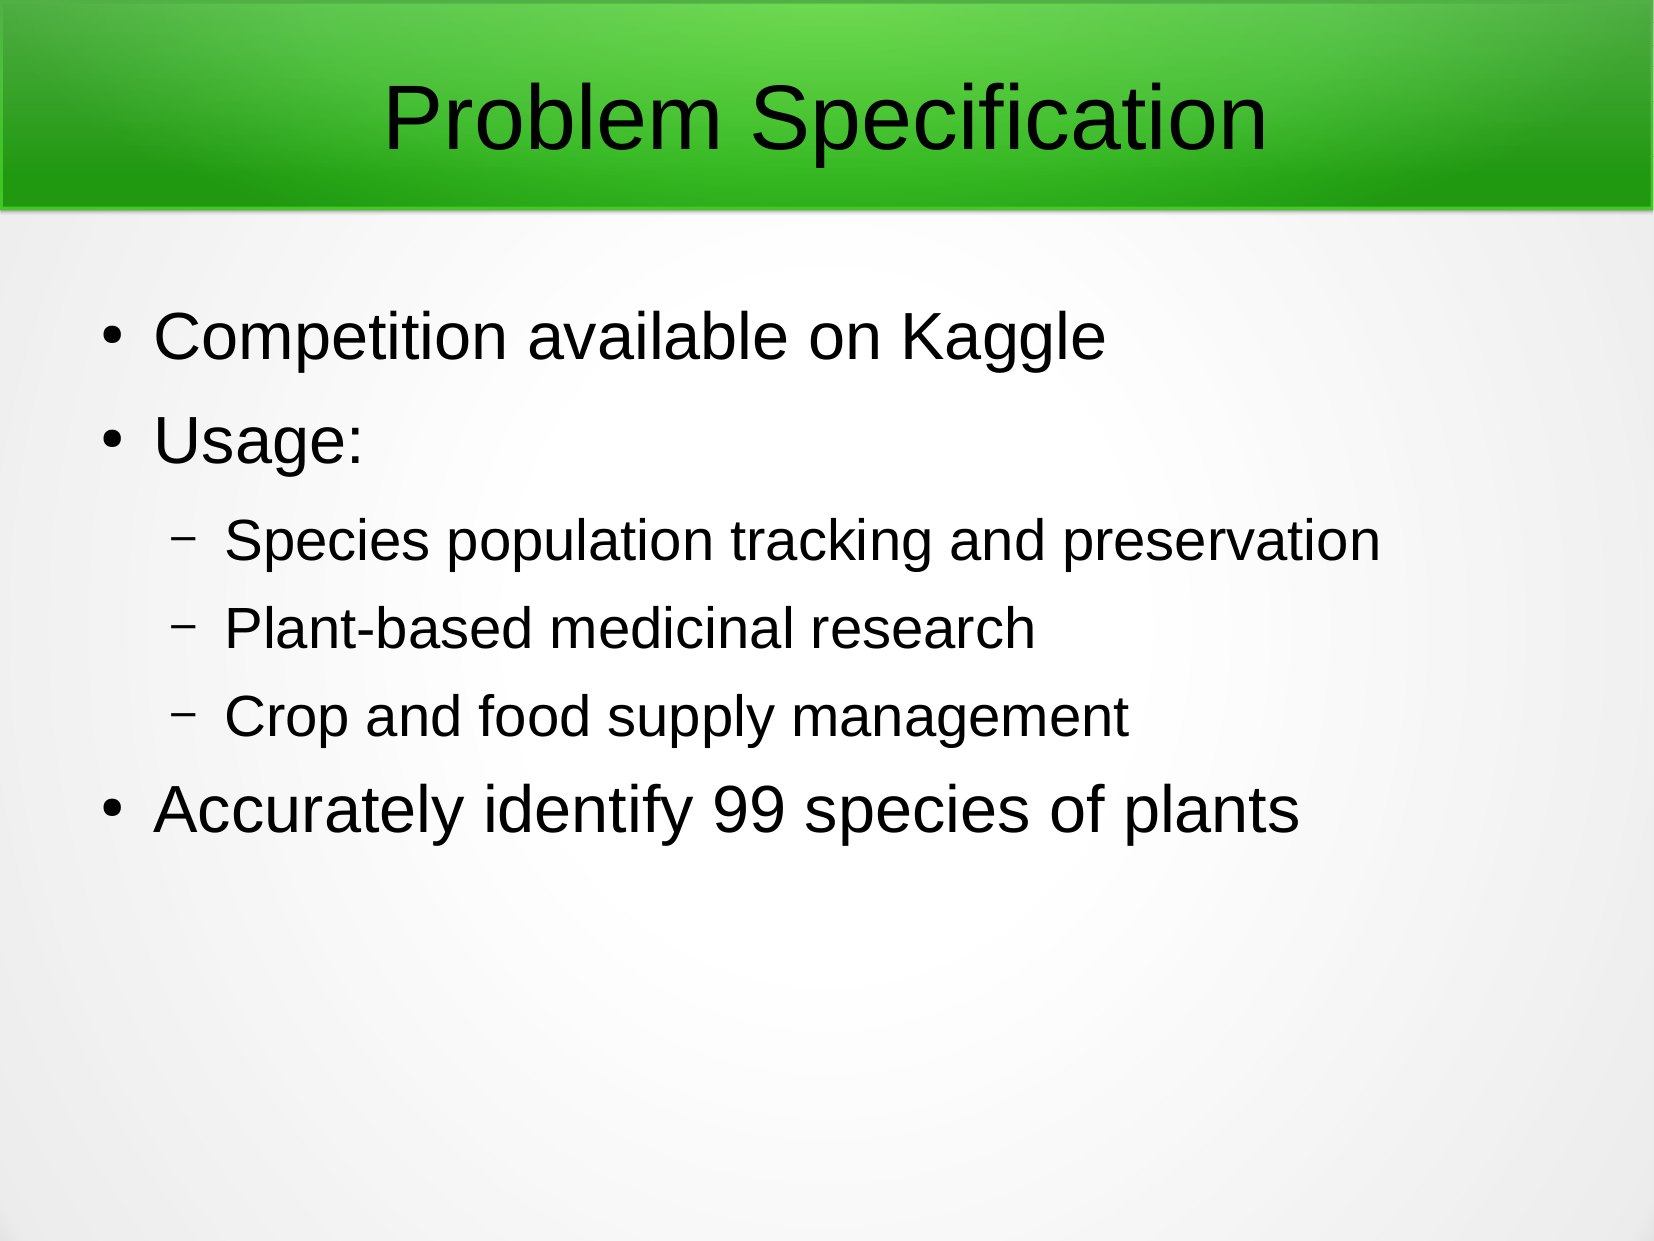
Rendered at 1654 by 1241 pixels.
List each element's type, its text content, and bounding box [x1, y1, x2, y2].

list Competition available on Kaggle Usage: Species population tracking and preservation Plant-based medicinal research Crop and food supply management Accurately identify 99 species of plants [82, 299, 1571, 1019]
title Problem Specification [82, 47, 1571, 189]
